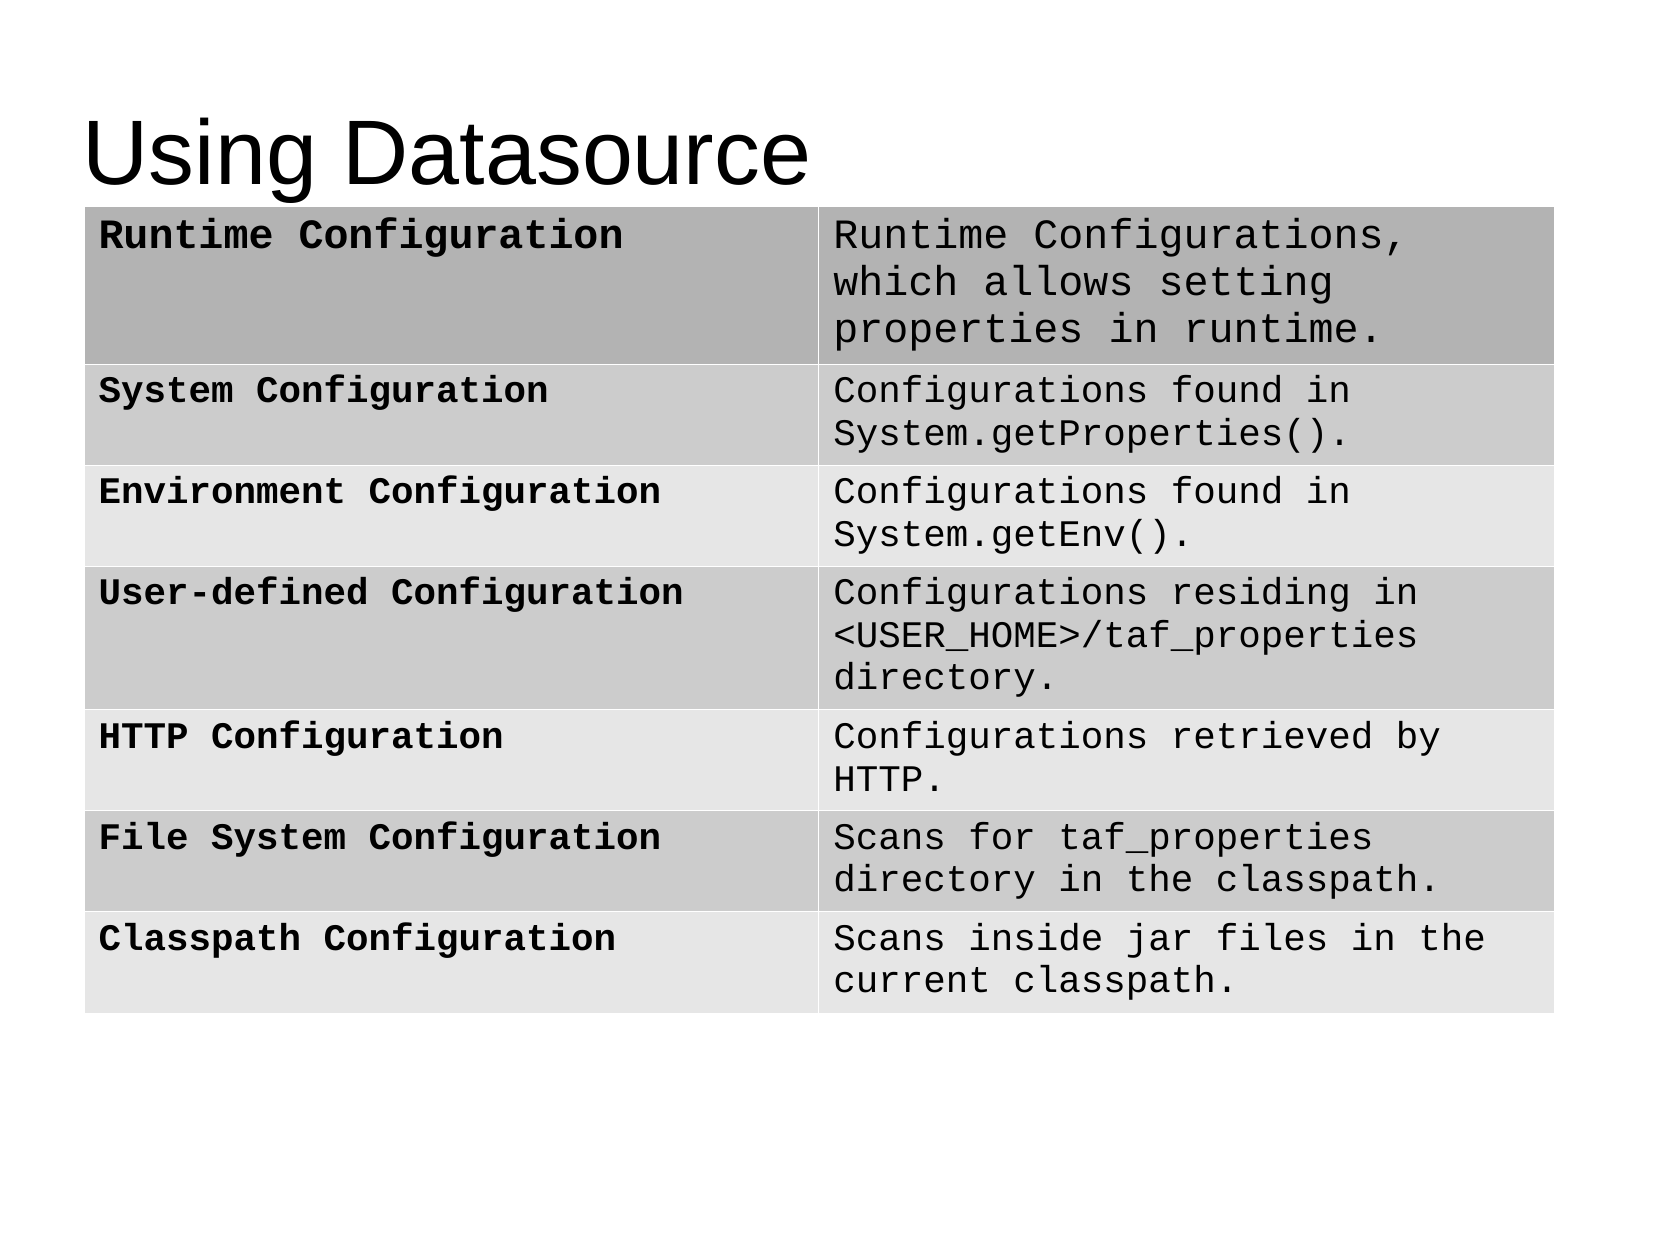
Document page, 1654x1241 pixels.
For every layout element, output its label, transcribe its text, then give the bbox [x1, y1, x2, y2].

table_cell User-defined Configuration [85, 567, 818, 709]
title Using Datasource [82, 49, 1571, 257]
table_cell Configurations retrieved by HTTP. [819, 710, 1554, 810]
table_cell File System Configuration [85, 811, 818, 911]
table_cell Classpath Configuration [85, 912, 818, 1013]
table_header Runtime Configurations, which allows setting properties in runtime. [819, 207, 1554, 364]
table_cell HTTP Configuration [85, 710, 818, 810]
table_header Runtime Configuration [85, 207, 818, 364]
table_cell Configurations found in System.getProperties(). [819, 365, 1554, 465]
table_cell System Configuration [85, 365, 818, 465]
table_cell Scans for taf_properties directory in the classpath. [819, 811, 1554, 911]
table_cell Configurations found in System.getEnv(). [819, 466, 1554, 566]
table_cell Environment Configuration [85, 466, 818, 566]
table_cell Scans inside jar files in the current classpath. [819, 912, 1554, 1013]
table_cell Configurations residing in <USER_HOME>/taf_properties directory. [819, 567, 1554, 709]
